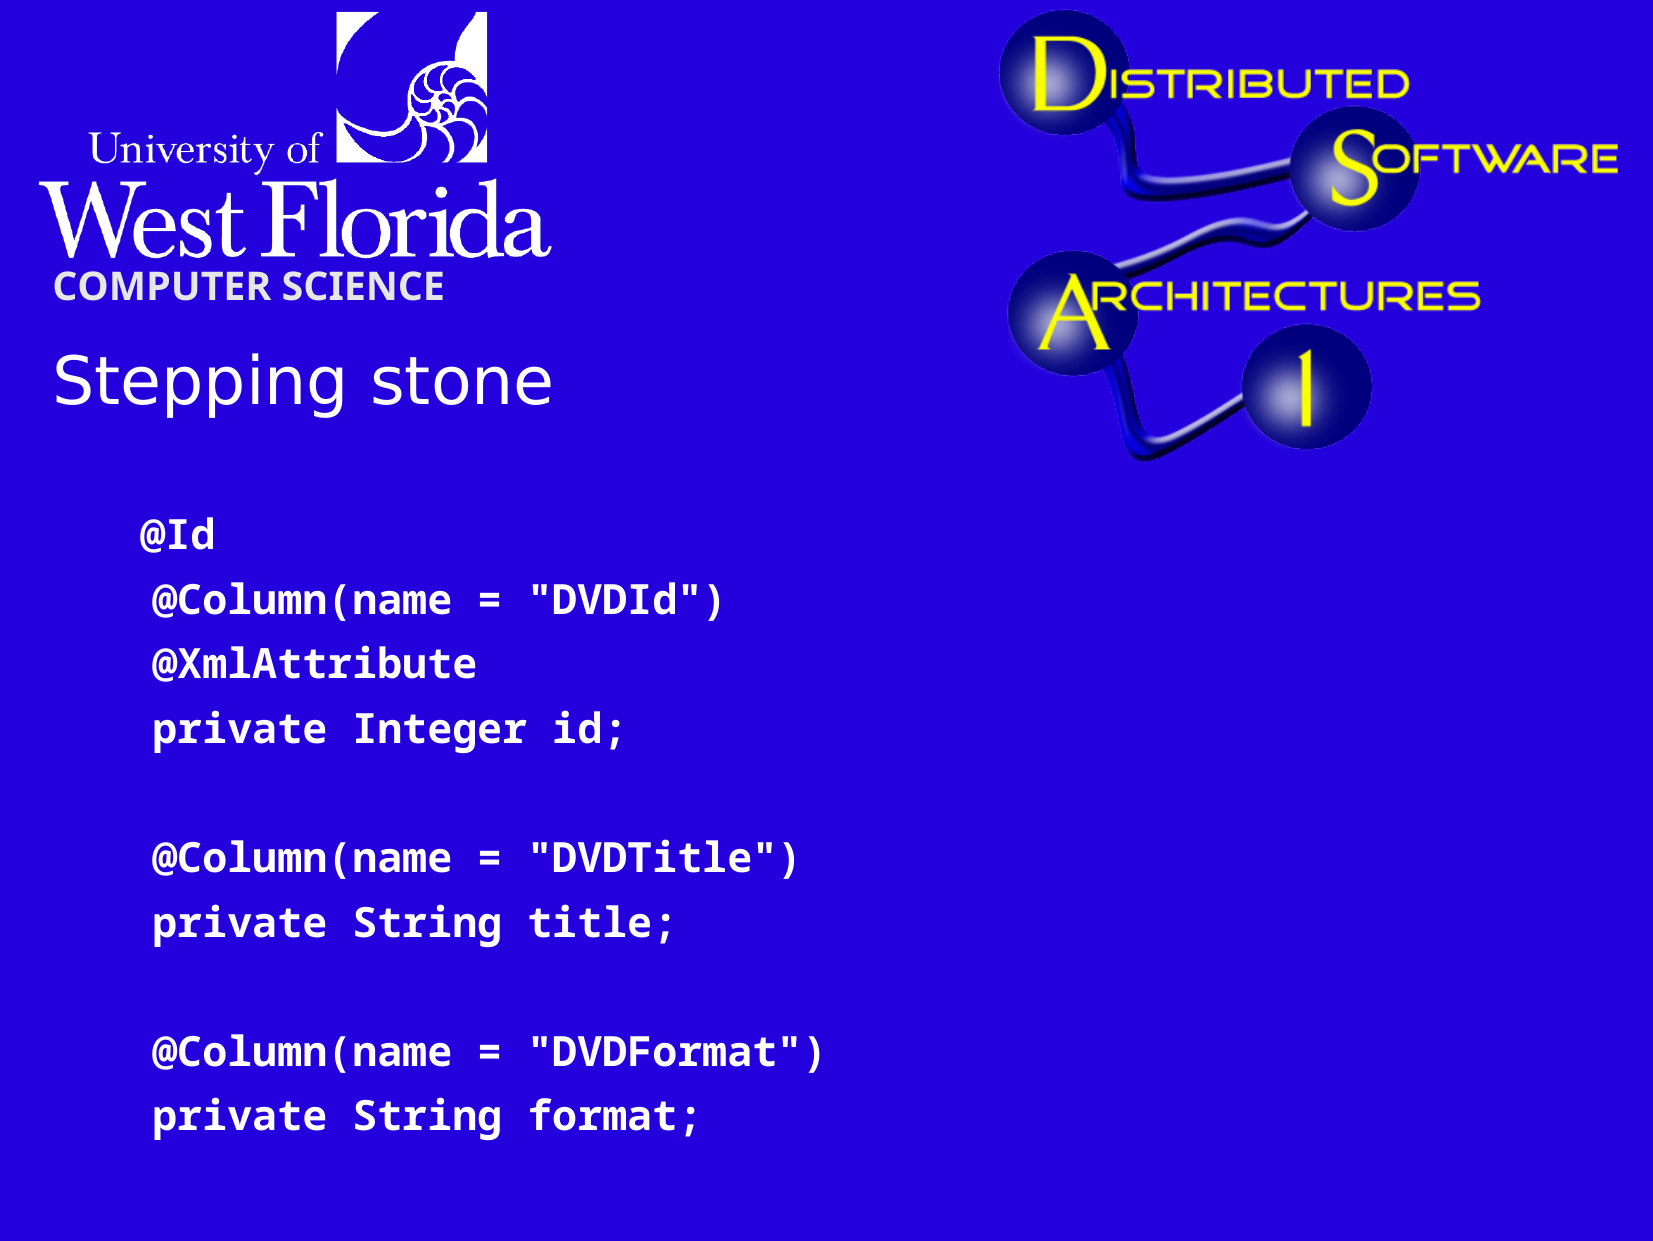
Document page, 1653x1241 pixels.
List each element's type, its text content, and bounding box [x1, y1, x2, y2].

picture [910, 0, 1653, 506]
text_box Stepping stone @Id @Column(name = "DVDId") @XmlAttribute private Integer id; @Column(name = "DVDTitle") private String title; @Column(name = "DVDFormat") private String format; [37, 337, 1426, 1241]
picture [37, 0, 559, 262]
text_box COMPUTER SCIENCE [37, 262, 563, 316]
